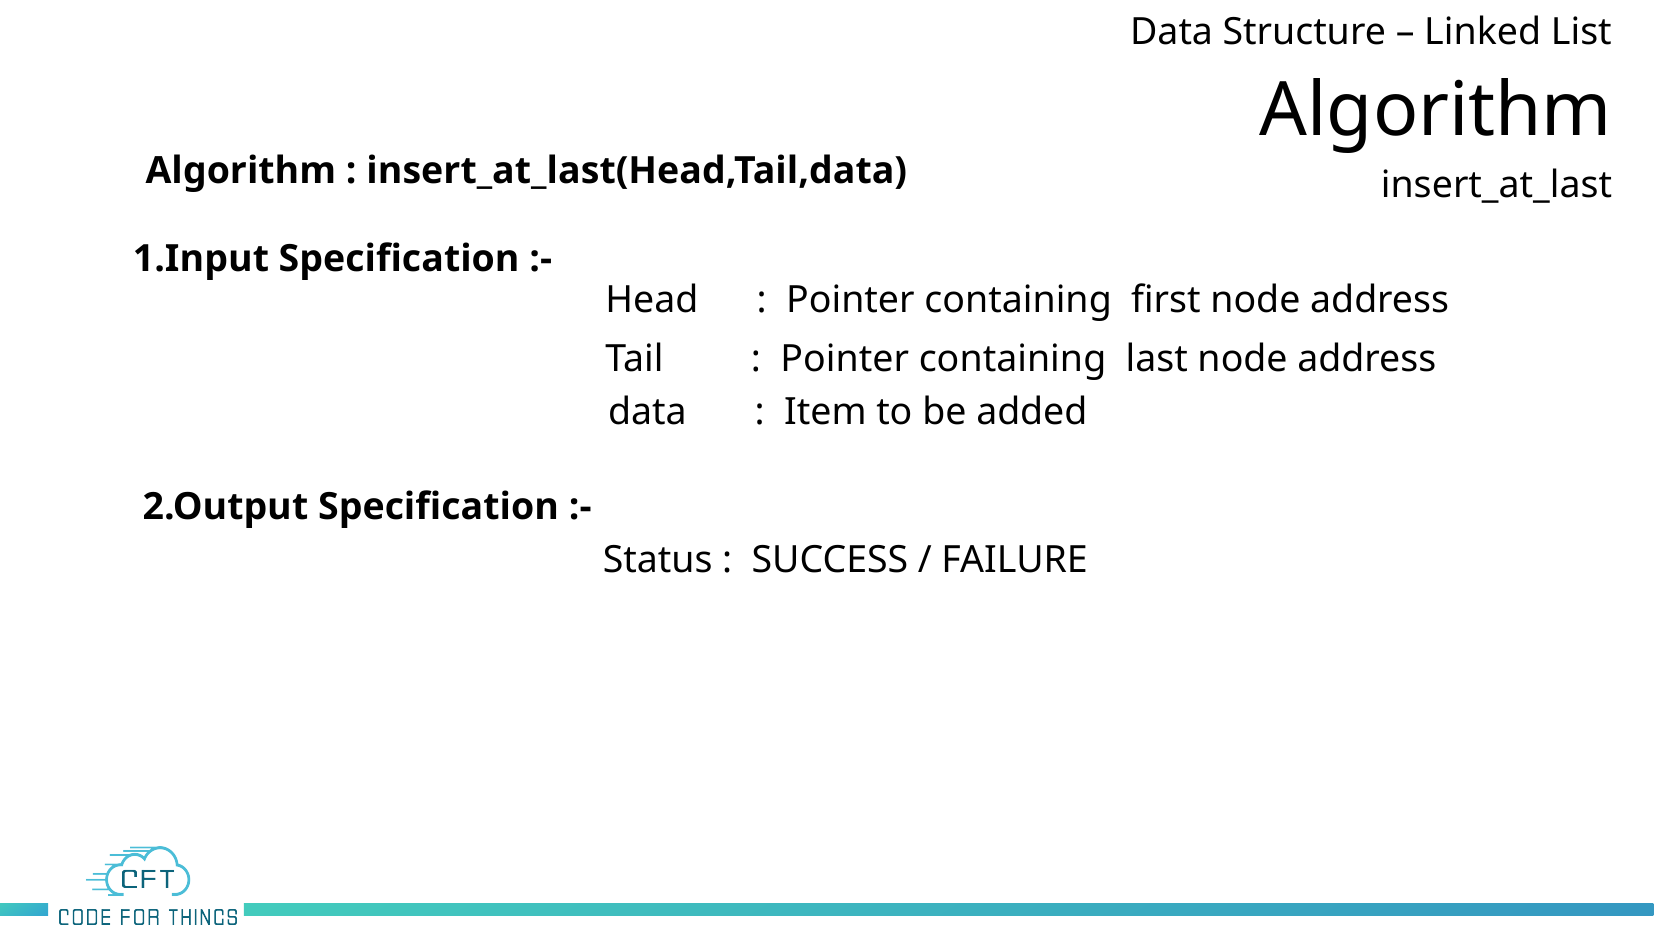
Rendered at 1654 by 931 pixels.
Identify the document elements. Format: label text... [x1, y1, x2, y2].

picture [59, 846, 237, 925]
text_box data : Item to be added [593, 390, 1276, 479]
text_box Head : Pointer containing first node address [590, 264, 1637, 323]
title Data Structure – Linked List Algorithm insert_at_last [1093, 0, 1613, 216]
text_box 1.Input Specification :- [118, 224, 662, 292]
text_box 2.Output Specification :- [118, 472, 745, 590]
text_box Algorithm : insert_at_last(Head,Tail,data) [130, 136, 1033, 203]
text_box Status : SUCCESS / FAILURE [588, 525, 1288, 592]
text_box Tail : Pointer containing last node address [590, 323, 1637, 390]
